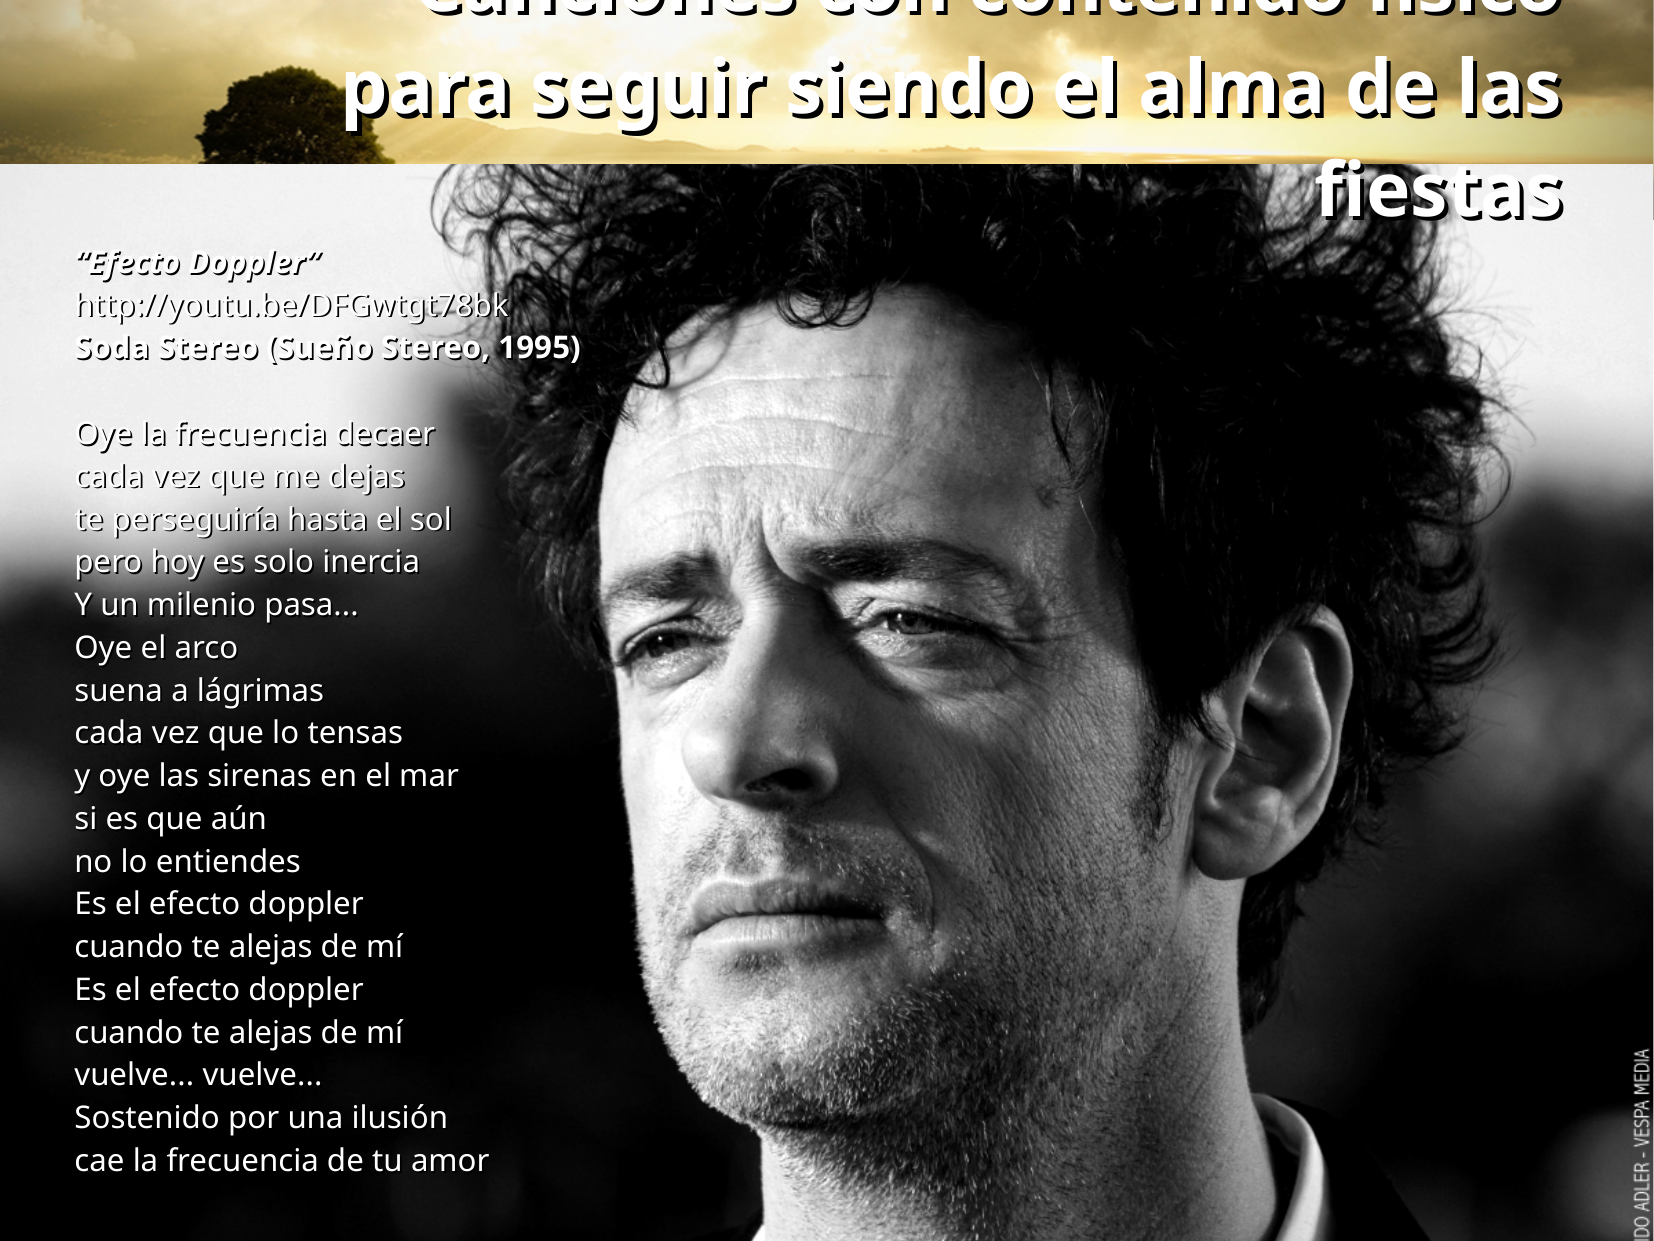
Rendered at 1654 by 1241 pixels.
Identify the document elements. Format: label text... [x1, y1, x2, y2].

picture [0, 0, 1654, 1241]
title Canciones con contenido físico para seguir siendo el alma de las fiestas [75, 0, 1564, 177]
list “Efecto Doppler” http://youtu.be/DFGwtgt78bk Soda Stereo (Sueño Stereo, 1995) Oye la frecuencia decaer cada vez que me dejas te perseguiría hasta el sol pero hoy es solo inercia Y un milenio pasa... Oye el arco suena a lágrimas cada vez que lo tensas y oye las sirenas en el mar si es que aún no lo entiendes Es el efecto doppler cuando te alejas de mí Es el efecto doppler cuando te alejas de mí vuelve... vuelve... Sostenido por una ilusión cae la frecuencia de tu amor [38, 240, 811, 1186]
picture [1499, 201, 1509, 209]
picture [1386, 186, 1397, 191]
